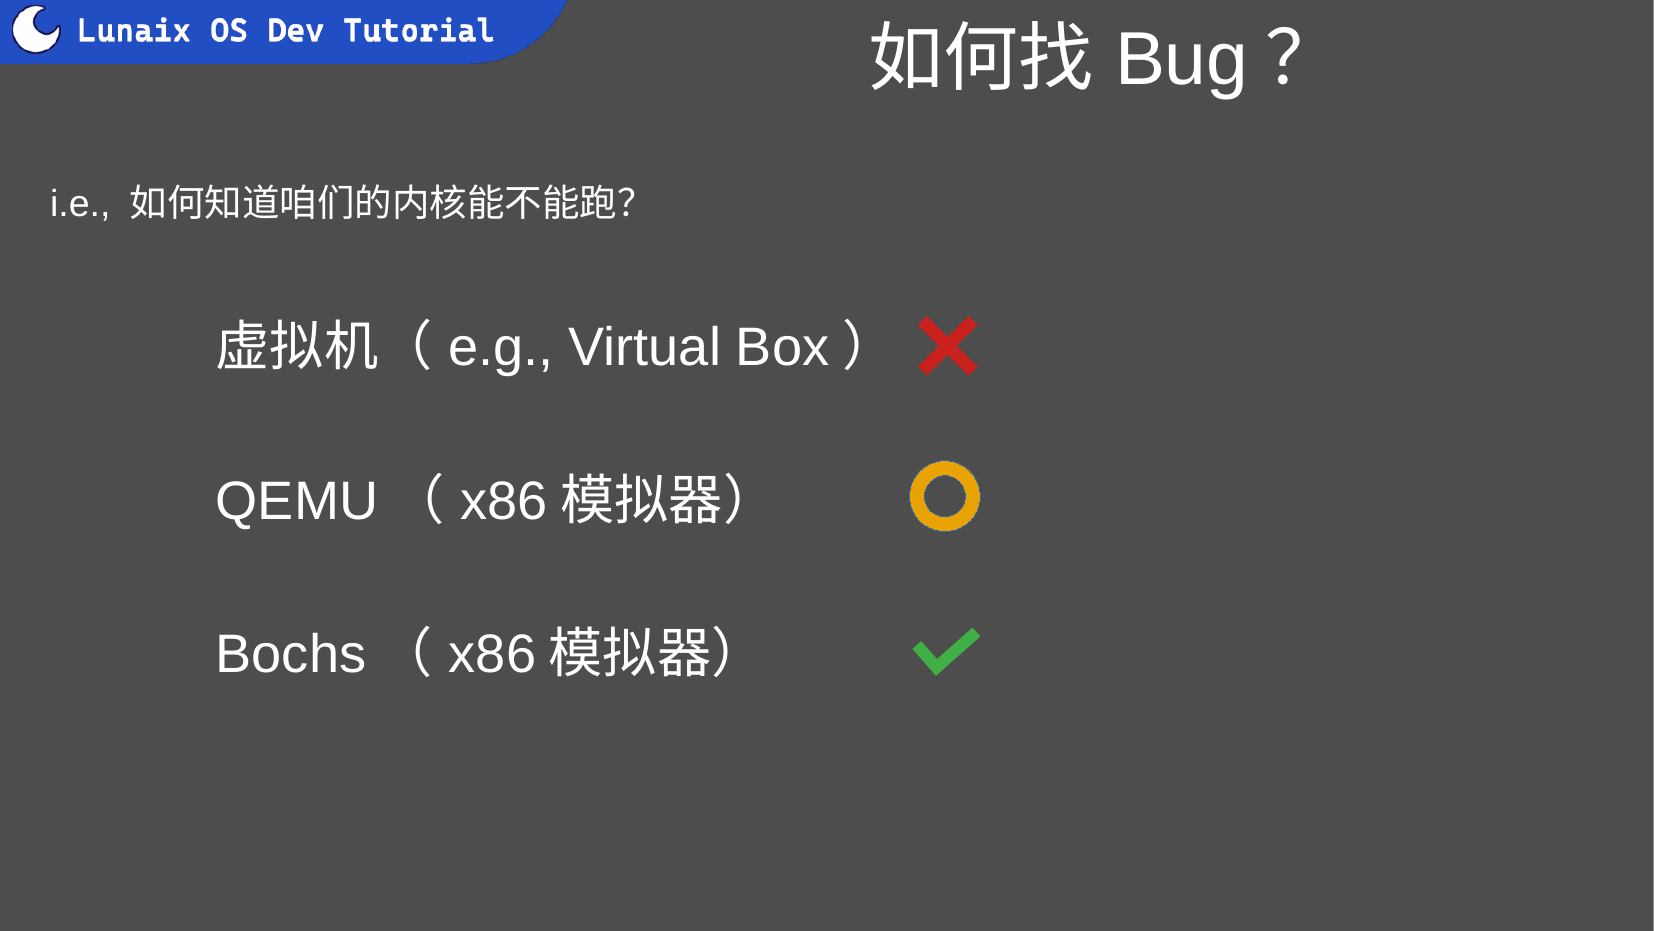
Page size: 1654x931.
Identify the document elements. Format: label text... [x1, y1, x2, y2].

text_box Bochs（x86模拟器） [200, 602, 827, 709]
title 如何找Bug？ [566, 0, 1642, 107]
text_box [909, 460, 981, 532]
text_box 虚拟机（e.g., Virtual Box） [200, 295, 922, 402]
text_box [912, 627, 981, 676]
text_box i.e., 如何知道咱们的内核能不能跑？ [35, 165, 745, 235]
text_box QEMU（x86模拟器） [200, 448, 804, 556]
picture [0, 0, 1654, 931]
text_box [918, 316, 978, 375]
